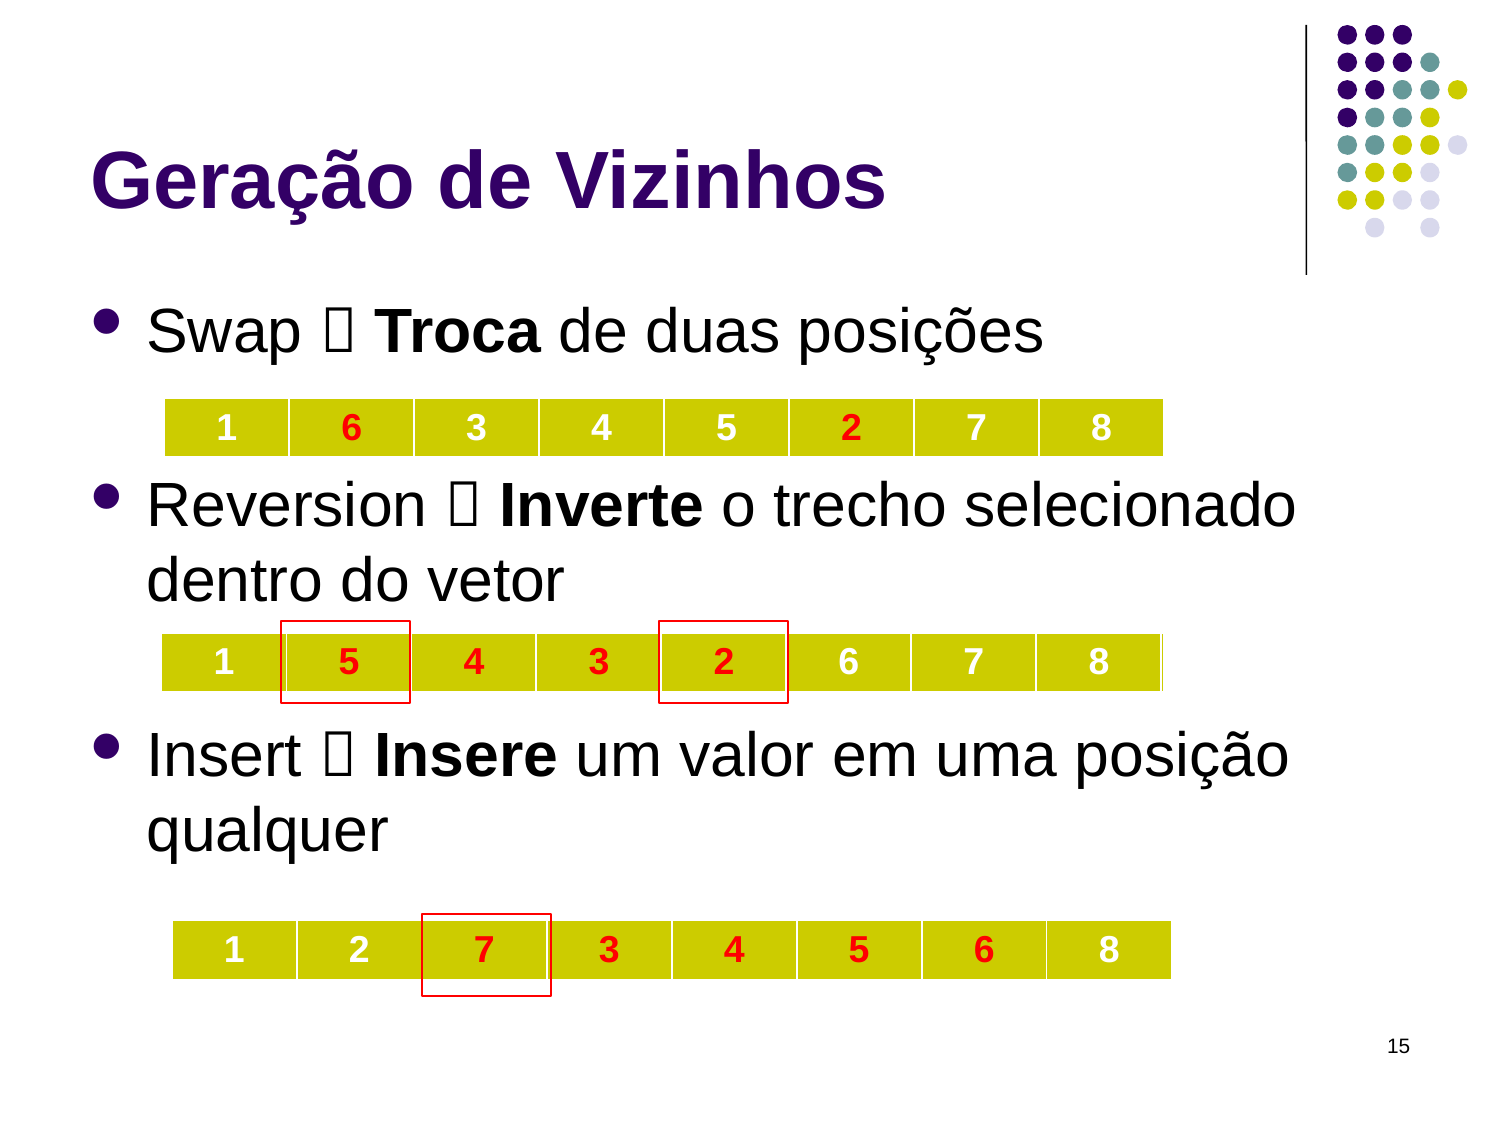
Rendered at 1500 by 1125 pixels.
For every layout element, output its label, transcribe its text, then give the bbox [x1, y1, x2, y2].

list Swap  Troca de duas posições Reversion  Inverte o trecho selecionado dentro do vetor Insert  Insere um valor em uma posição qualquer [75, 282, 1425, 1006]
table_header 4 [673, 921, 796, 979]
title Geração de Vizinhos [75, 20, 1313, 233]
table_header 2 [790, 399, 913, 456]
table_header 6 [923, 921, 1046, 979]
table_header 3 [537, 634, 658, 691]
table_header 5 [287, 634, 409, 691]
table_header 2 [662, 634, 785, 691]
table_header 3 [415, 399, 538, 456]
table_header 1 [162, 634, 280, 691]
table_header 6 [290, 399, 413, 456]
table_header 3 [552, 921, 671, 979]
table_header 5 [665, 399, 788, 456]
table_header 7 [423, 921, 546, 979]
table_header 4 [540, 399, 663, 456]
table_header 5 [798, 921, 921, 979]
table_header 4 [412, 634, 535, 691]
table_header 1 [282, 634, 286, 691]
table_header 6 [789, 634, 910, 691]
table_header 7 [912, 634, 1035, 691]
table_header 1 [165, 399, 288, 456]
table_header 2 [298, 921, 421, 979]
table_header 8 [1037, 634, 1160, 691]
table_header 8 [1047, 921, 1171, 979]
table_header 1 [173, 921, 296, 979]
table_header 7 [915, 399, 1038, 456]
slide_number <número> [1074, 1025, 1425, 1100]
table_header 8 [1040, 399, 1163, 456]
